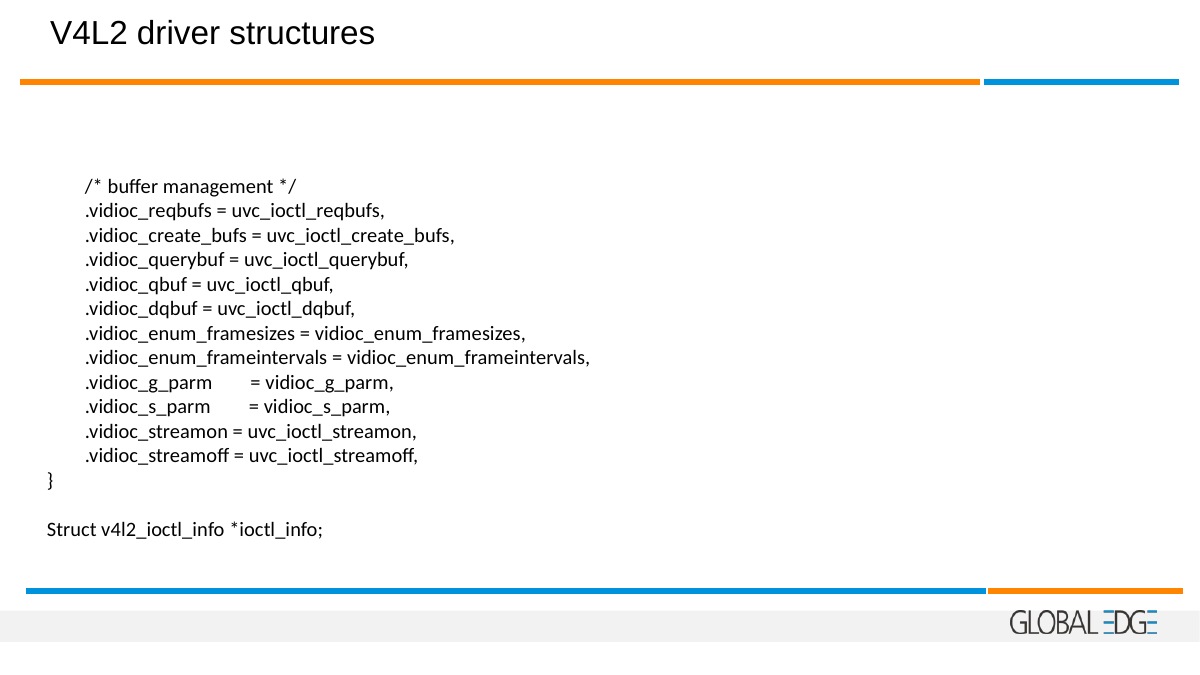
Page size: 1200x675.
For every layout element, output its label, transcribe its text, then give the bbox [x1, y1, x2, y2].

text_box /* buffer management */ .vidioc_reqbufs = uvc_ioctl_reqbufs, .vidioc_create_bufs = uvc_ioctl_create_bufs, .vidioc_querybuf = uvc_ioctl_querybuf, .vidioc_qbuf = uvc_ioctl_qbuf, .vidioc_dqbuf = uvc_ioctl_dqbuf, .vidioc_enum_framesizes = vidioc_enum_framesizes, .vidioc_enum_frameintervals = vidioc_enum_frameintervals, .vidioc_g_parm = vidioc_g_parm, .vidioc_s_parm = vidioc_s_parm, .vidioc_streamon = uvc_ioctl_streamon, .vidioc_streamoff = uvc_ioctl_streamoff, } Struct v4l2_ioctl_info *ioctl_info; [32, 116, 1186, 576]
text_box V4L2 driver structures [35, 4, 532, 71]
picture [1010, 610, 1157, 634]
text_box [0, 610, 1200, 642]
